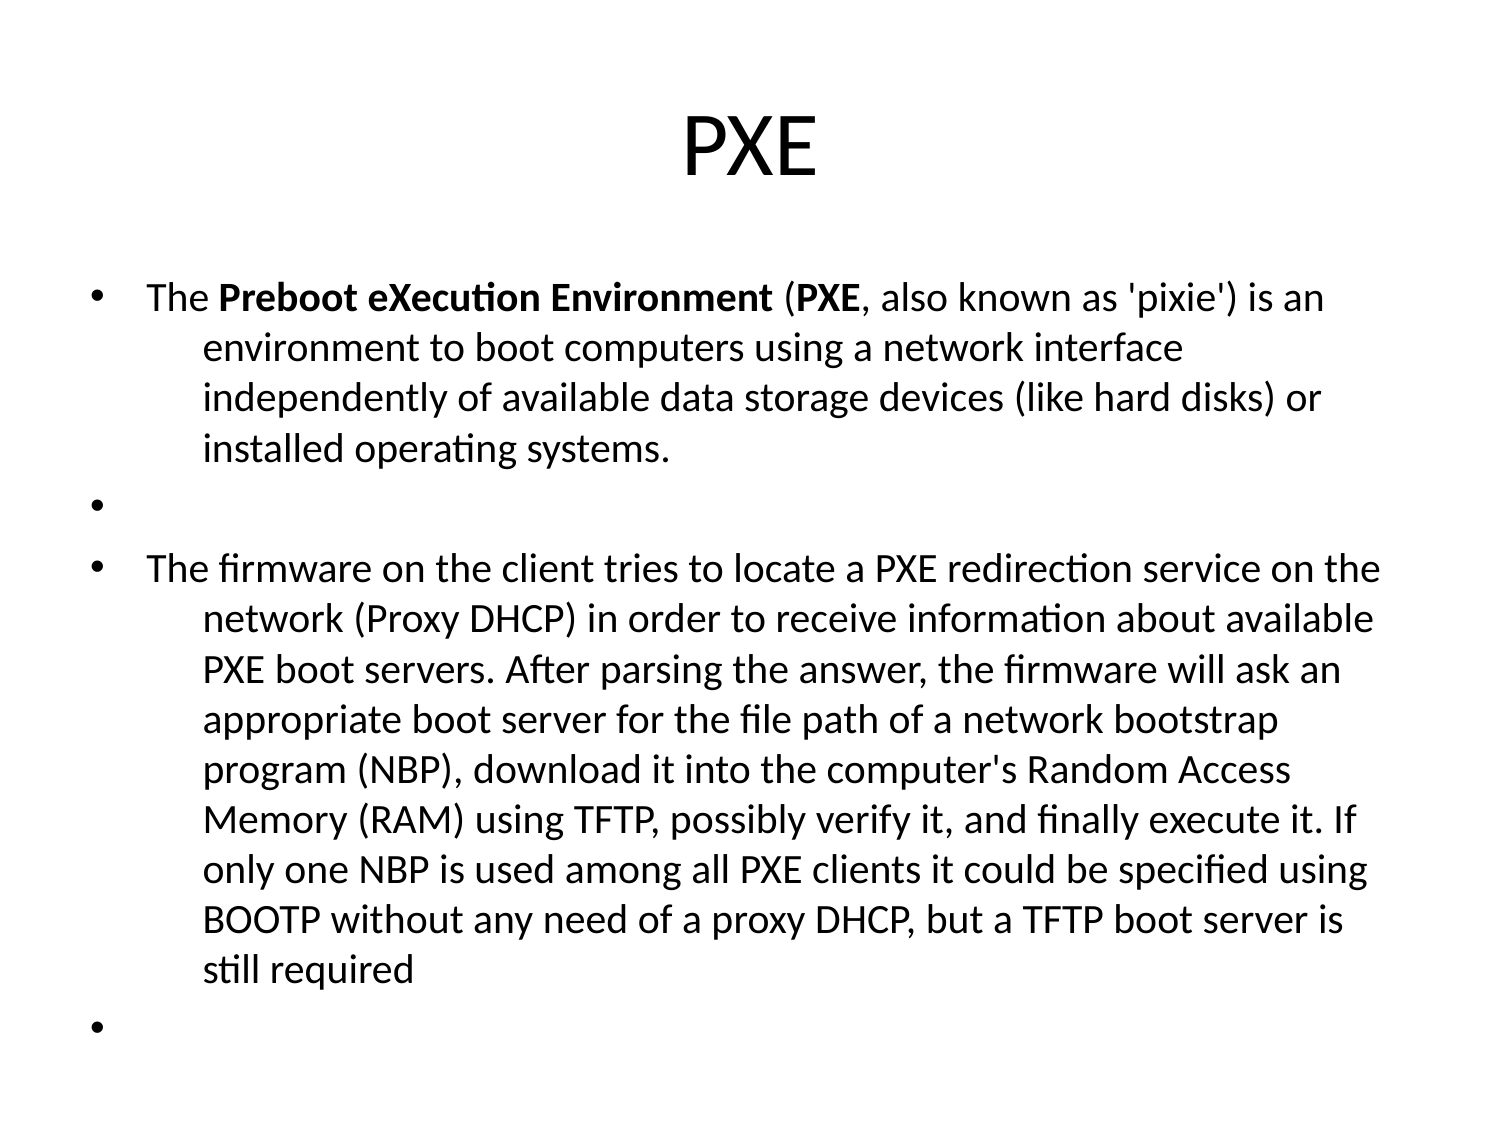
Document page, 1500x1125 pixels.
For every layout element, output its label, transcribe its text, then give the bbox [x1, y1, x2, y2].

list The Preboot eXecution Environment (PXE, also known as 'pixie') is an environment to boot computers using a network interface independently of available data storage devices (like hard disks) or installed operating systems. The firmware on the client tries to locate a PXE redirection service on the network (Proxy DHCP) in order to receive information about available PXE boot servers. After parsing the answer, the firmware will ask an appropriate boot server for the file path of a network bootstrap program (NBP), download it into the computer's Random Access Memory (RAM) using TFTP, possibly verify it, and finally execute it. If only one NBP is used among all PXE clients it could be specified using BOOTP without any need of a proxy DHCP, but a TFTP boot server is still required [75, 262, 1426, 1005]
title PXE [75, 45, 1426, 233]
